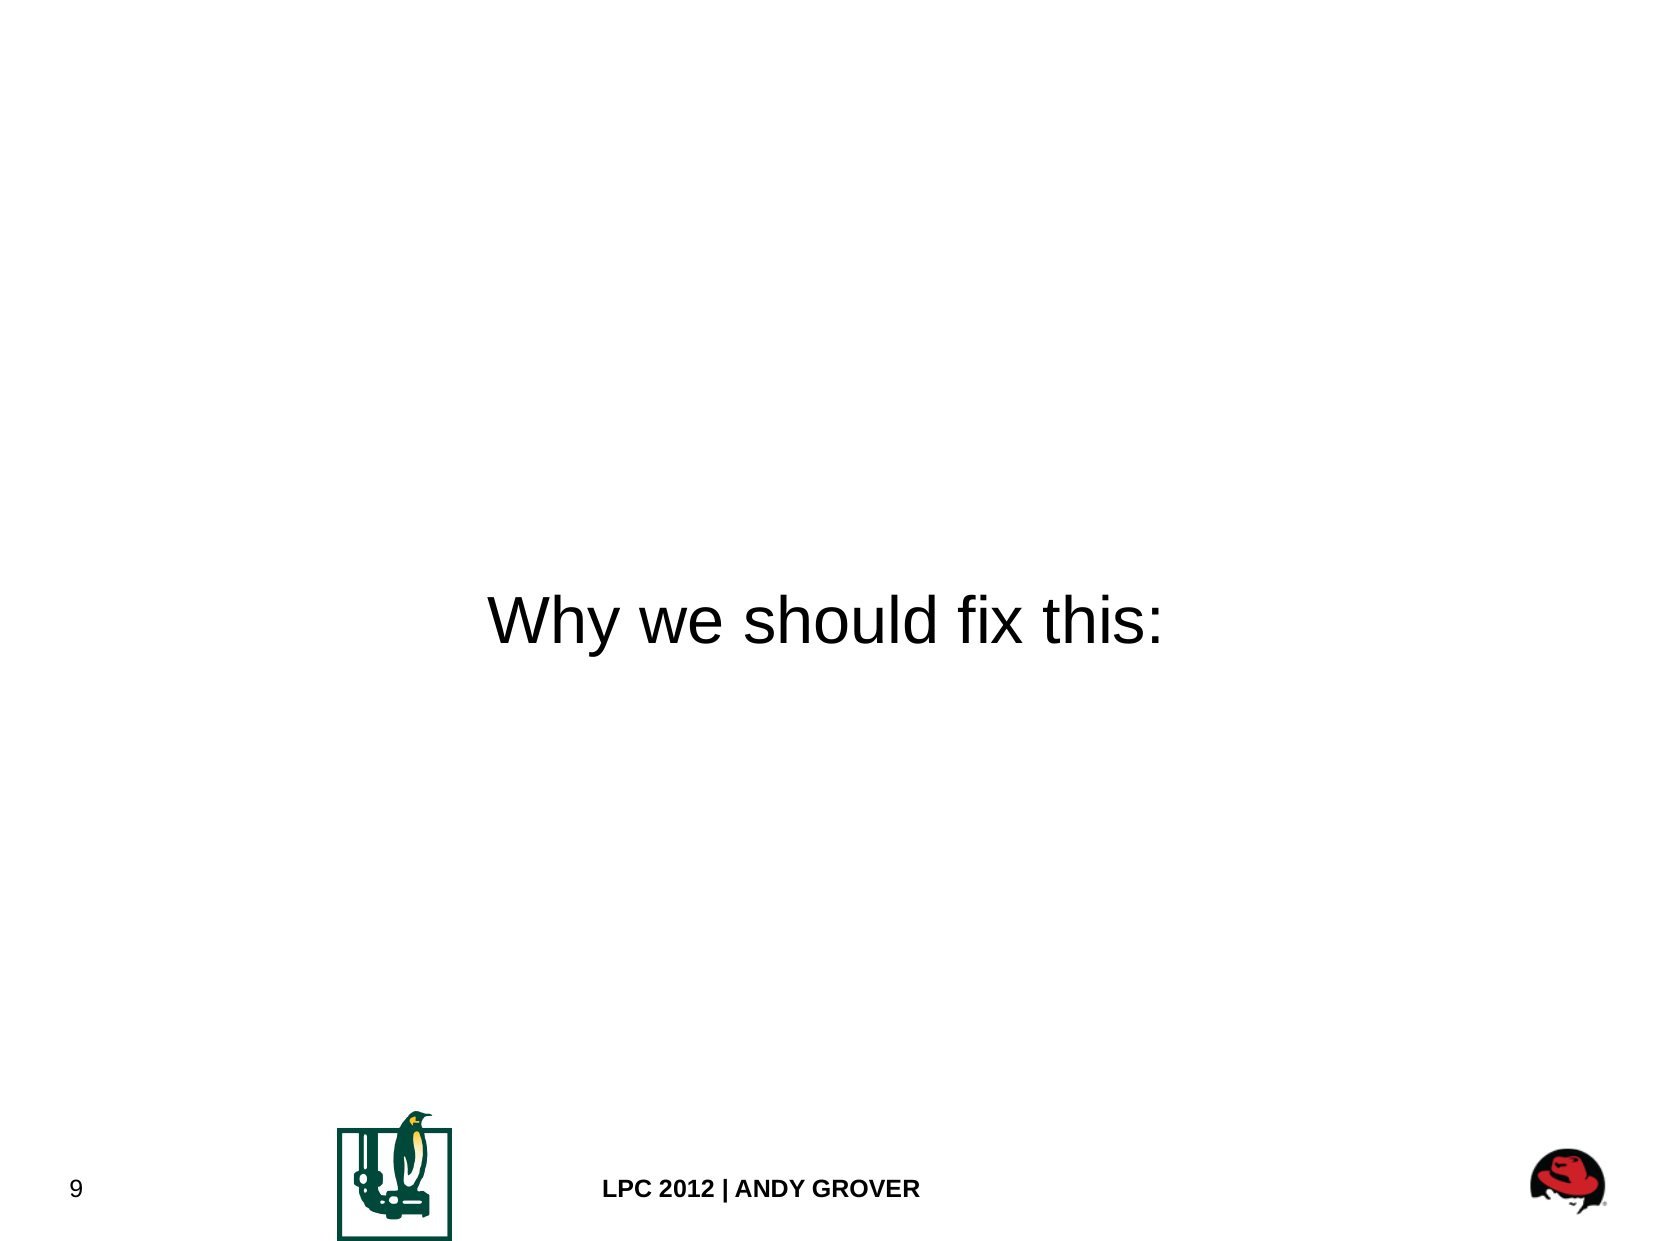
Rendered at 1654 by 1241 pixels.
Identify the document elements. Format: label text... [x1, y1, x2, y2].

picture [337, 1121, 452, 1241]
subtitle Why we should fix this: [82, 119, 1571, 1121]
picture [1529, 1146, 1613, 1224]
